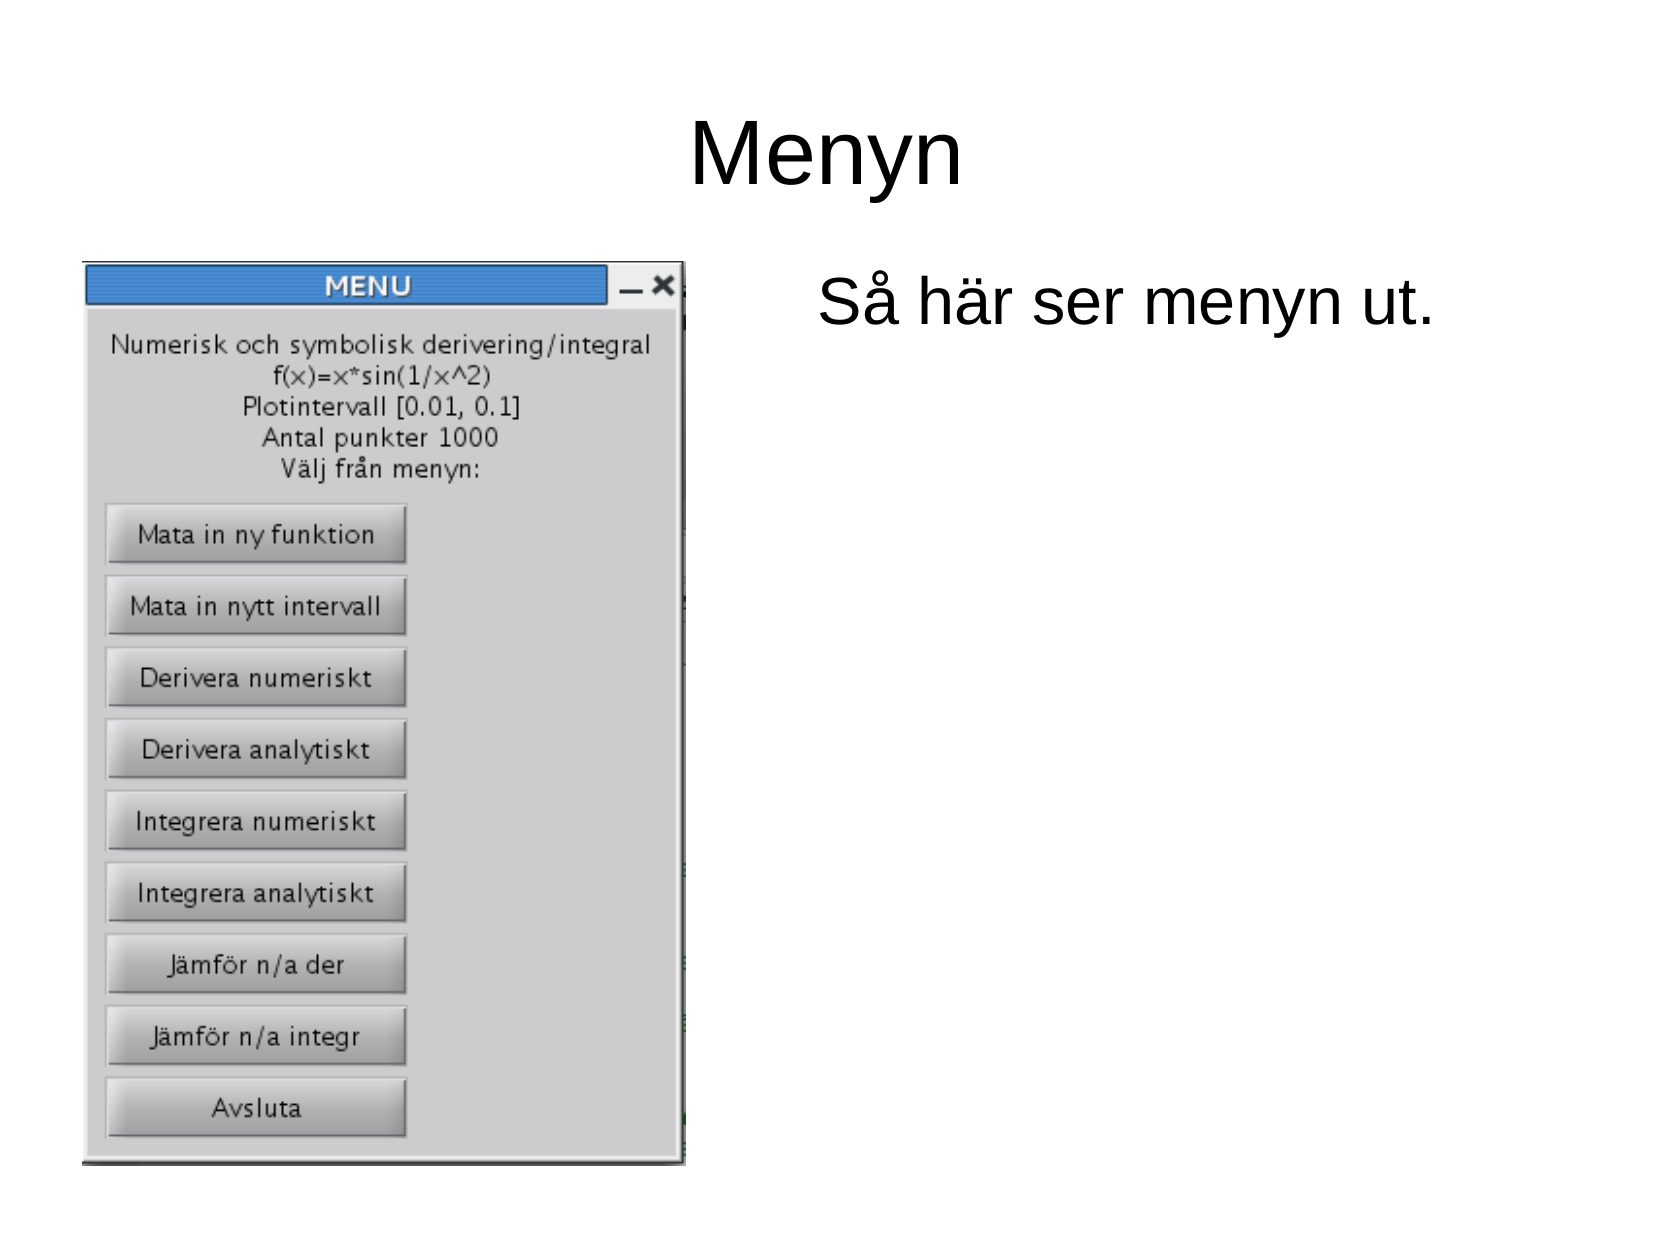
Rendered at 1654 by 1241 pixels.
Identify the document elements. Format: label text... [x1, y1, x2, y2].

picture [82, 261, 686, 1166]
title Menyn [82, 49, 1571, 257]
text_box Så här ser menyn ut. [803, 256, 1595, 346]
